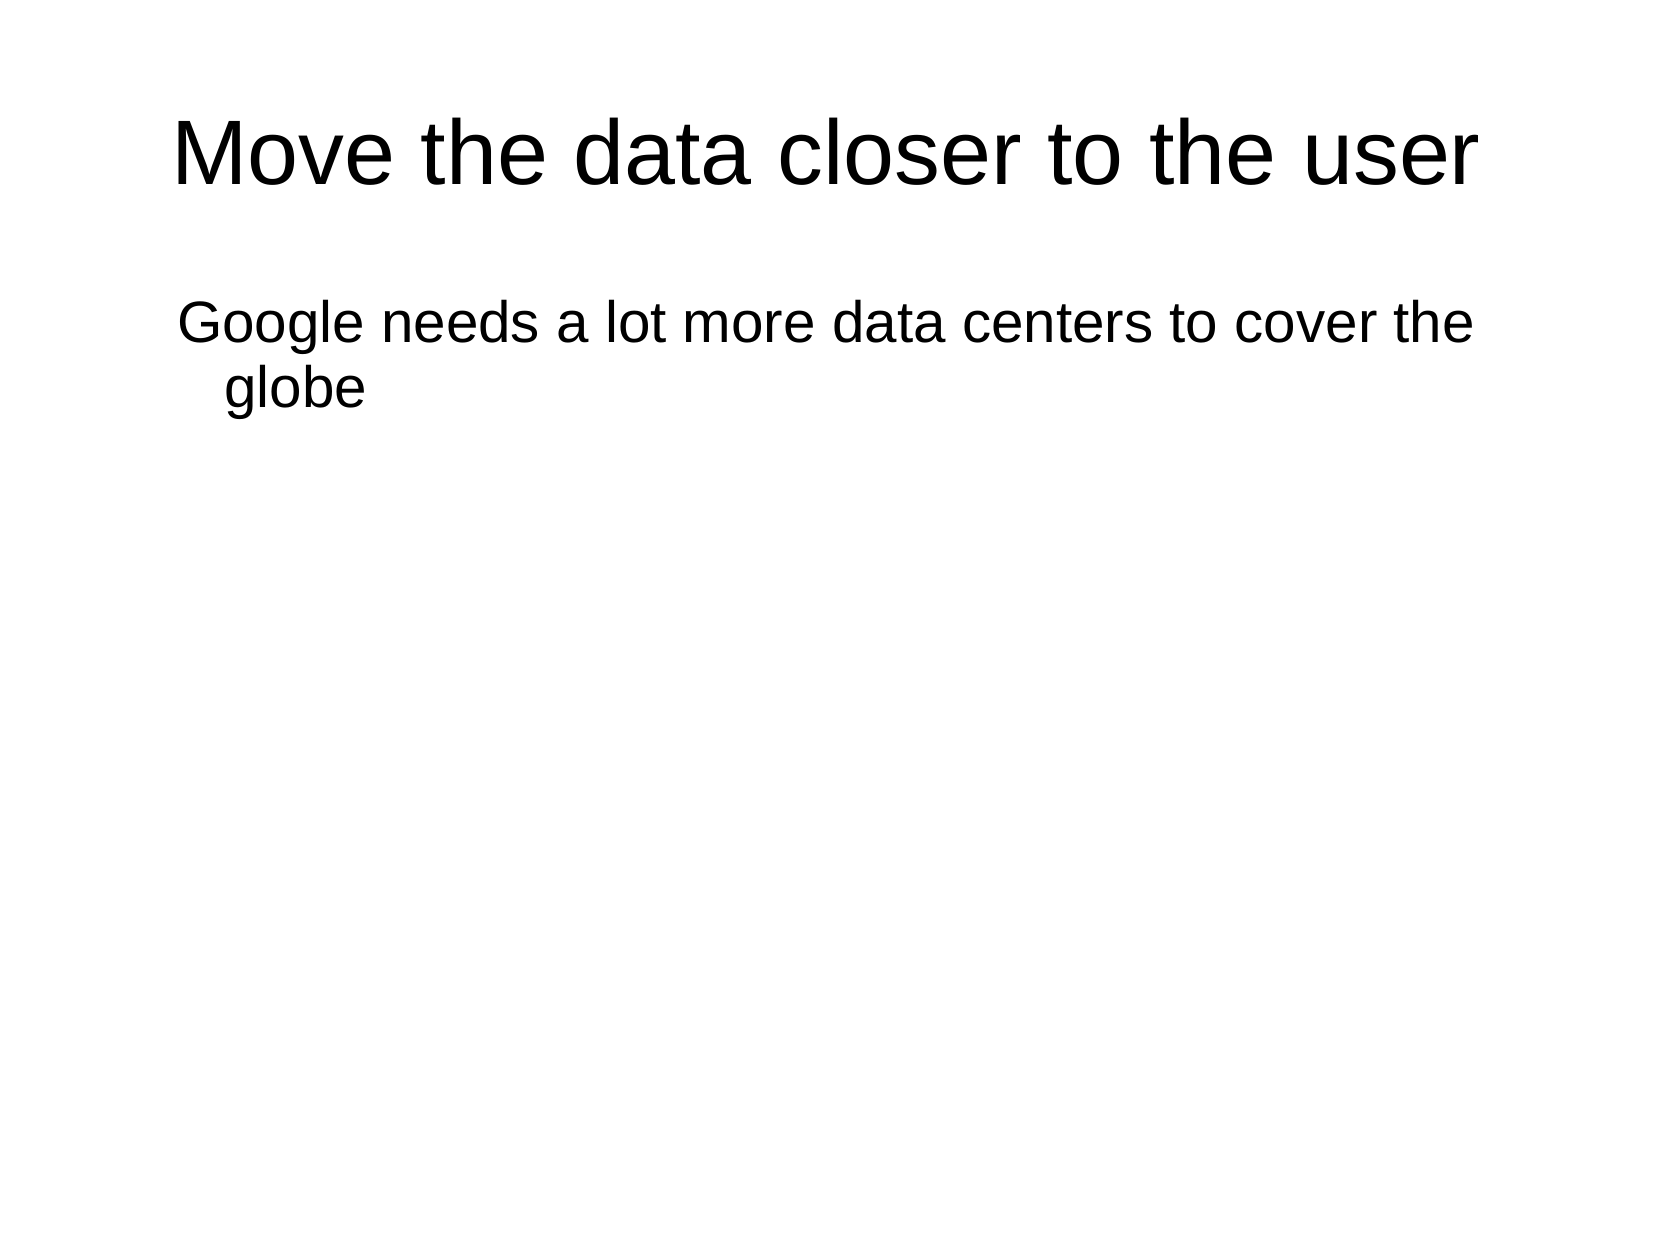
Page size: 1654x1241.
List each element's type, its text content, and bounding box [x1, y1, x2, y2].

list Google needs a lot more data centers to cover the globe [82, 290, 1571, 1094]
title Move the data closer to the user [82, 56, 1571, 250]
